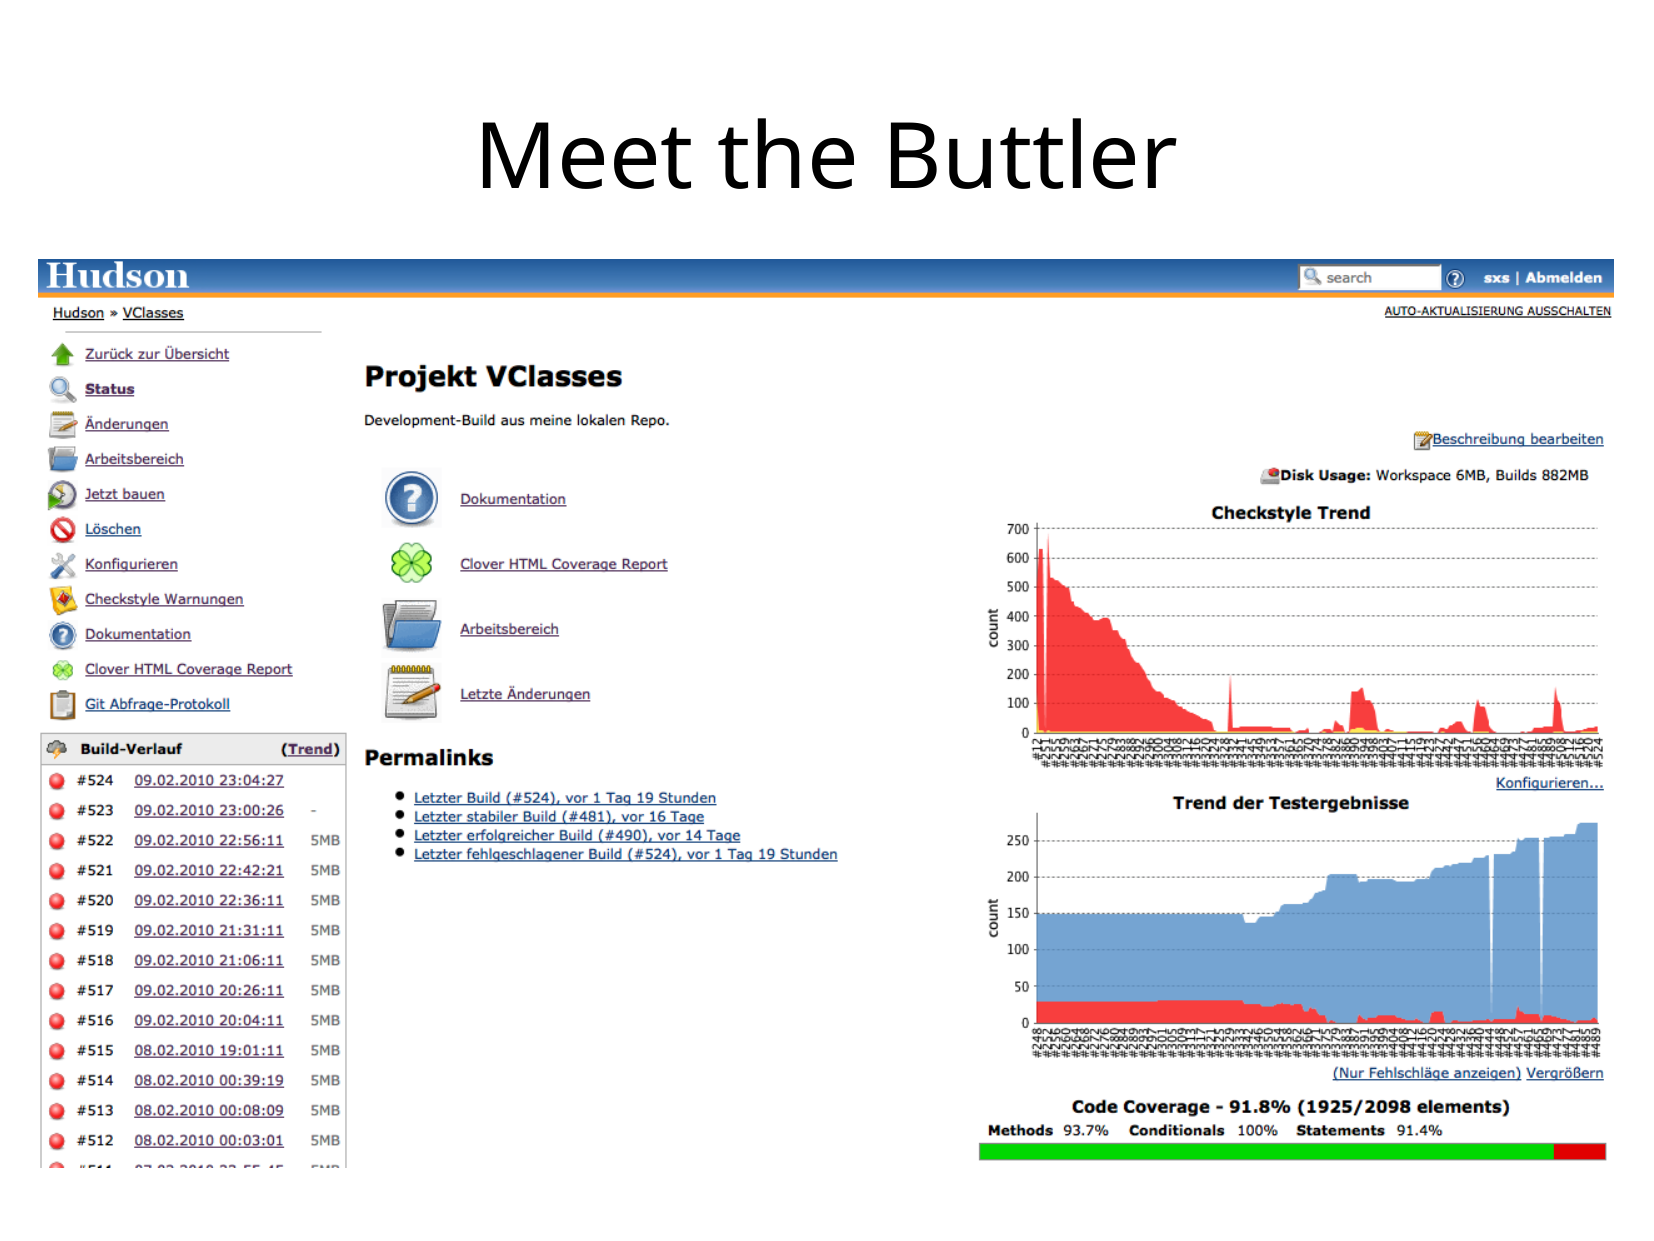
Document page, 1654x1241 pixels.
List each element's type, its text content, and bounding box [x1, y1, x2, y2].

picture [38, 259, 1614, 1169]
title Meet the Buttler [82, 49, 1571, 257]
